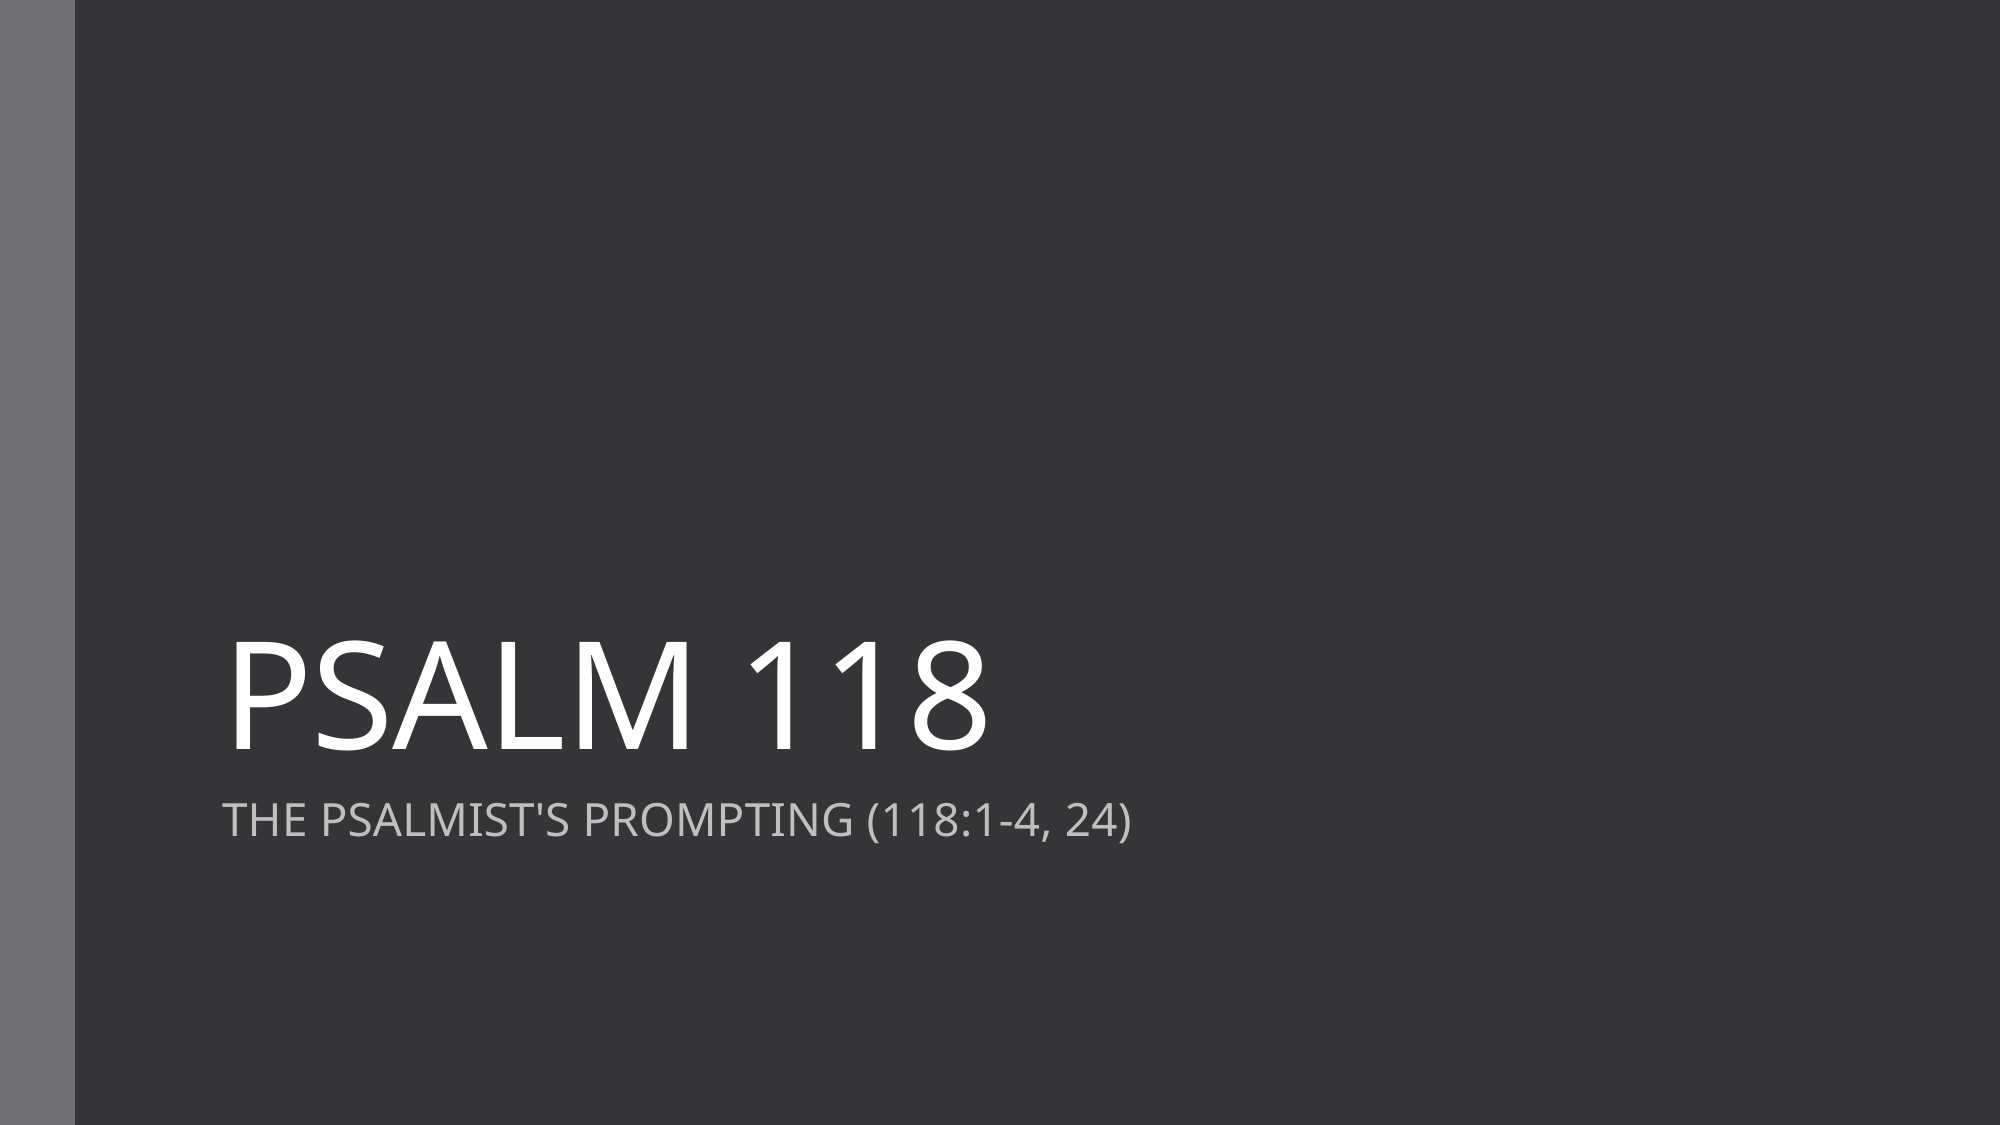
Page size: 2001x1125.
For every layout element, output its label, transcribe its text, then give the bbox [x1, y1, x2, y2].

subtitle THE PSALMIST'S PROMPTING (118:1-4, 24) [206, 787, 1752, 1066]
title PSALM 118 [206, 124, 1752, 787]
